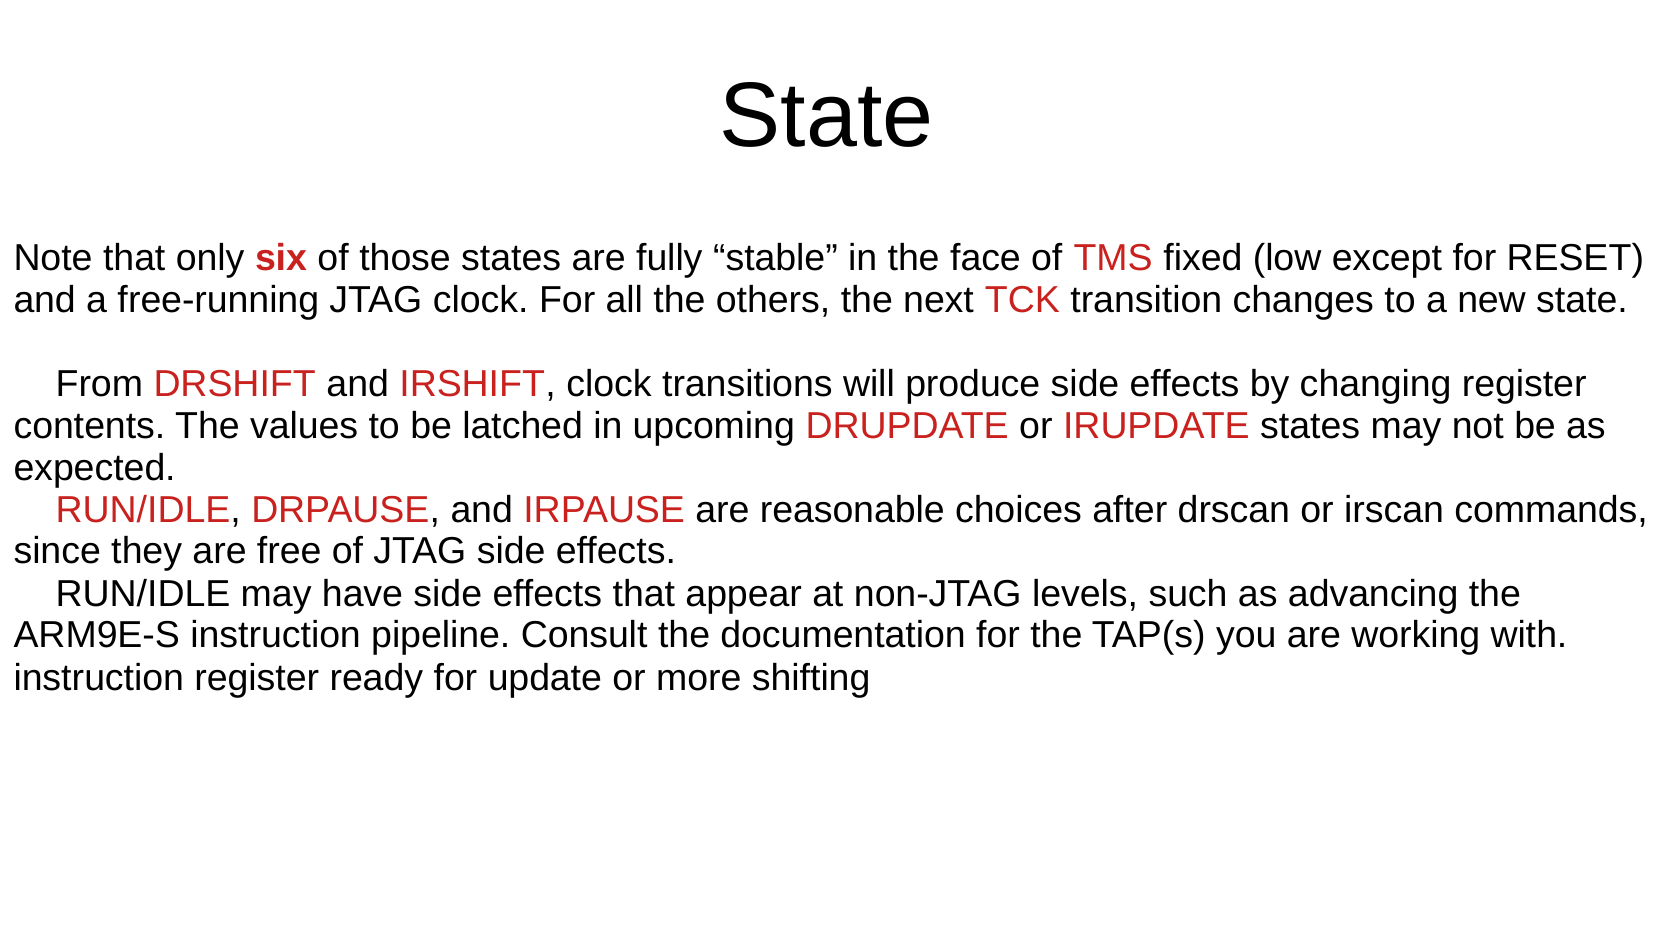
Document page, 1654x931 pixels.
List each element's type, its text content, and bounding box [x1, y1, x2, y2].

title State [82, 37, 1571, 193]
text_box Note that only six of those states are fully “stable” in the face of TMS fixed (low except for RESET) and a free-running JTAG clock. For all the others, the next TCK transition changes to a new state. From DRSHIFT and IRSHIFT, clock transitions will produce side effects by changing register contents. The values to be latched in upcoming DRUPDATE or IRUPDATE states may not be as expected. RUN/IDLE, DRPAUSE, and IRPAUSE are reasonable choices after drscan or irscan commands, since they are free of JTAG side effects. RUN/IDLE may have side effects that appear at non-JTAG levels, such as advancing the ARM9E-S instruction pipeline. Consult the documentation for the TAP(s) you are working with. instruction register ready for update or more shifting [0, 228, 1654, 713]
